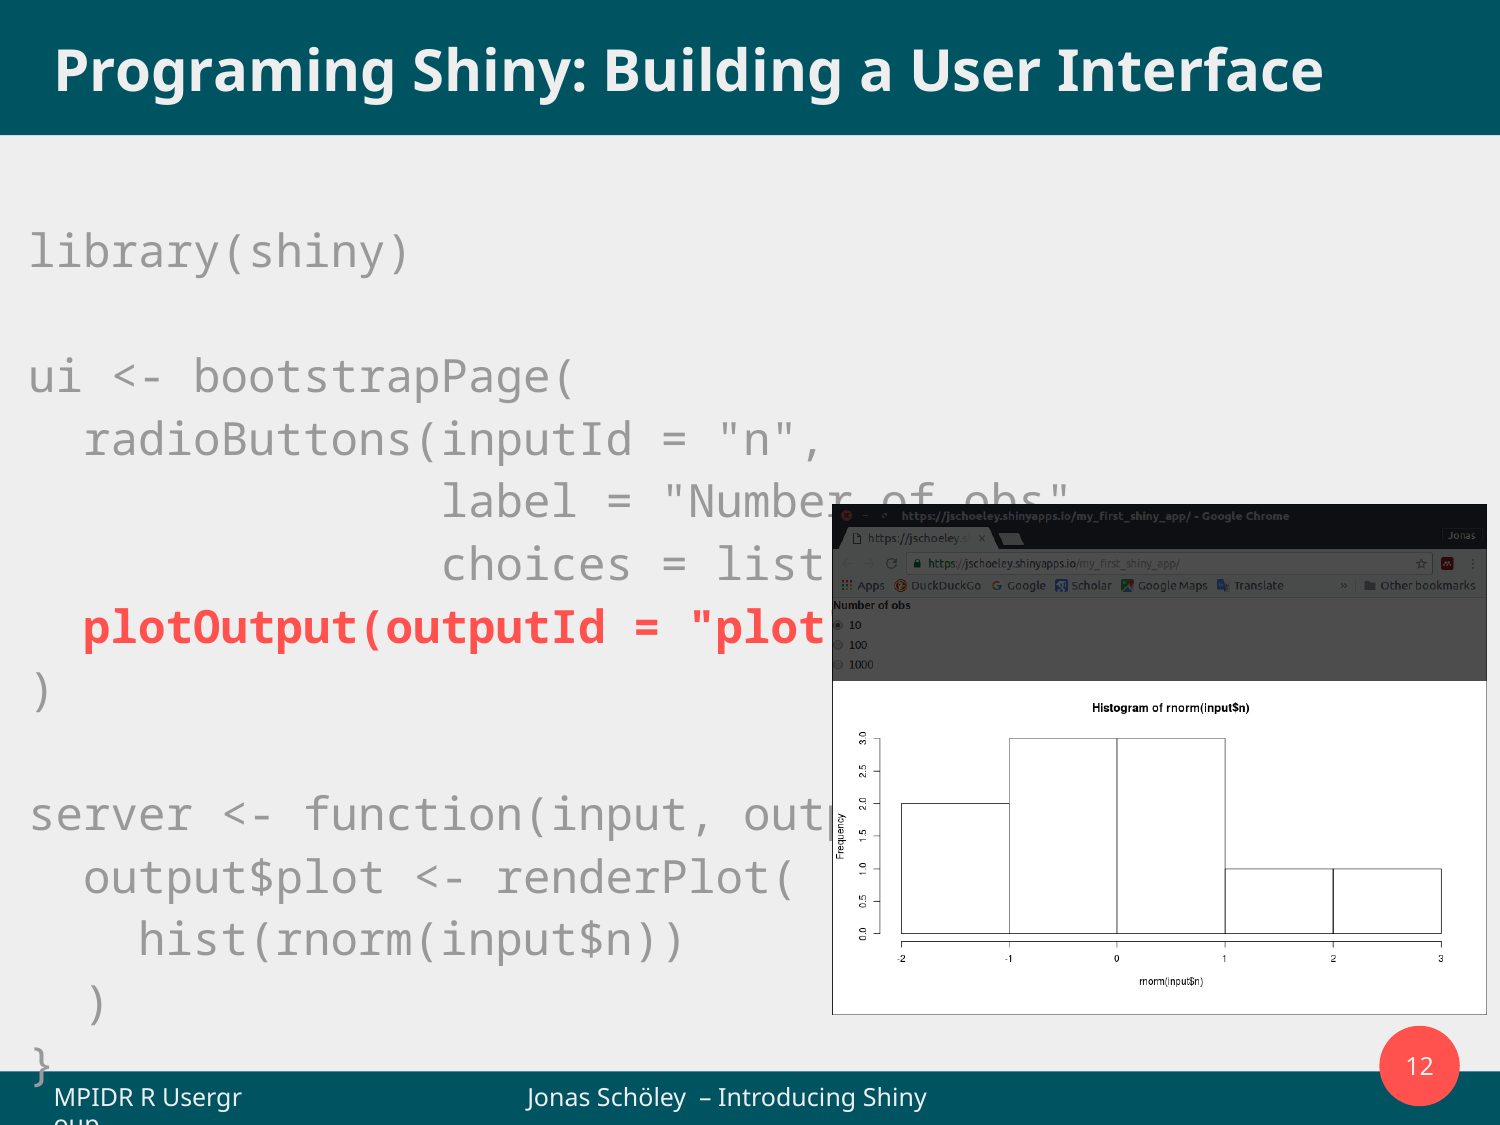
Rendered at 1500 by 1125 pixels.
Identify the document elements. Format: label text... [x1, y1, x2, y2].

text_box library(shiny) ui <- bootstrapPage( radioButtons(inputId = "n", label = "Number of obs", choices = list(10, 100, 1000)), plotOutput(outputId = "plot") ) server <- function(input, output) { output$plot <- renderPlot( hist(rnorm(input$n)) ) } shinyApp(ui = ui, server = server) [13, 211, 1484, 959]
title Programing Shiny: Building a User Interface [53, 0, 1447, 141]
picture [832, 504, 1487, 1015]
